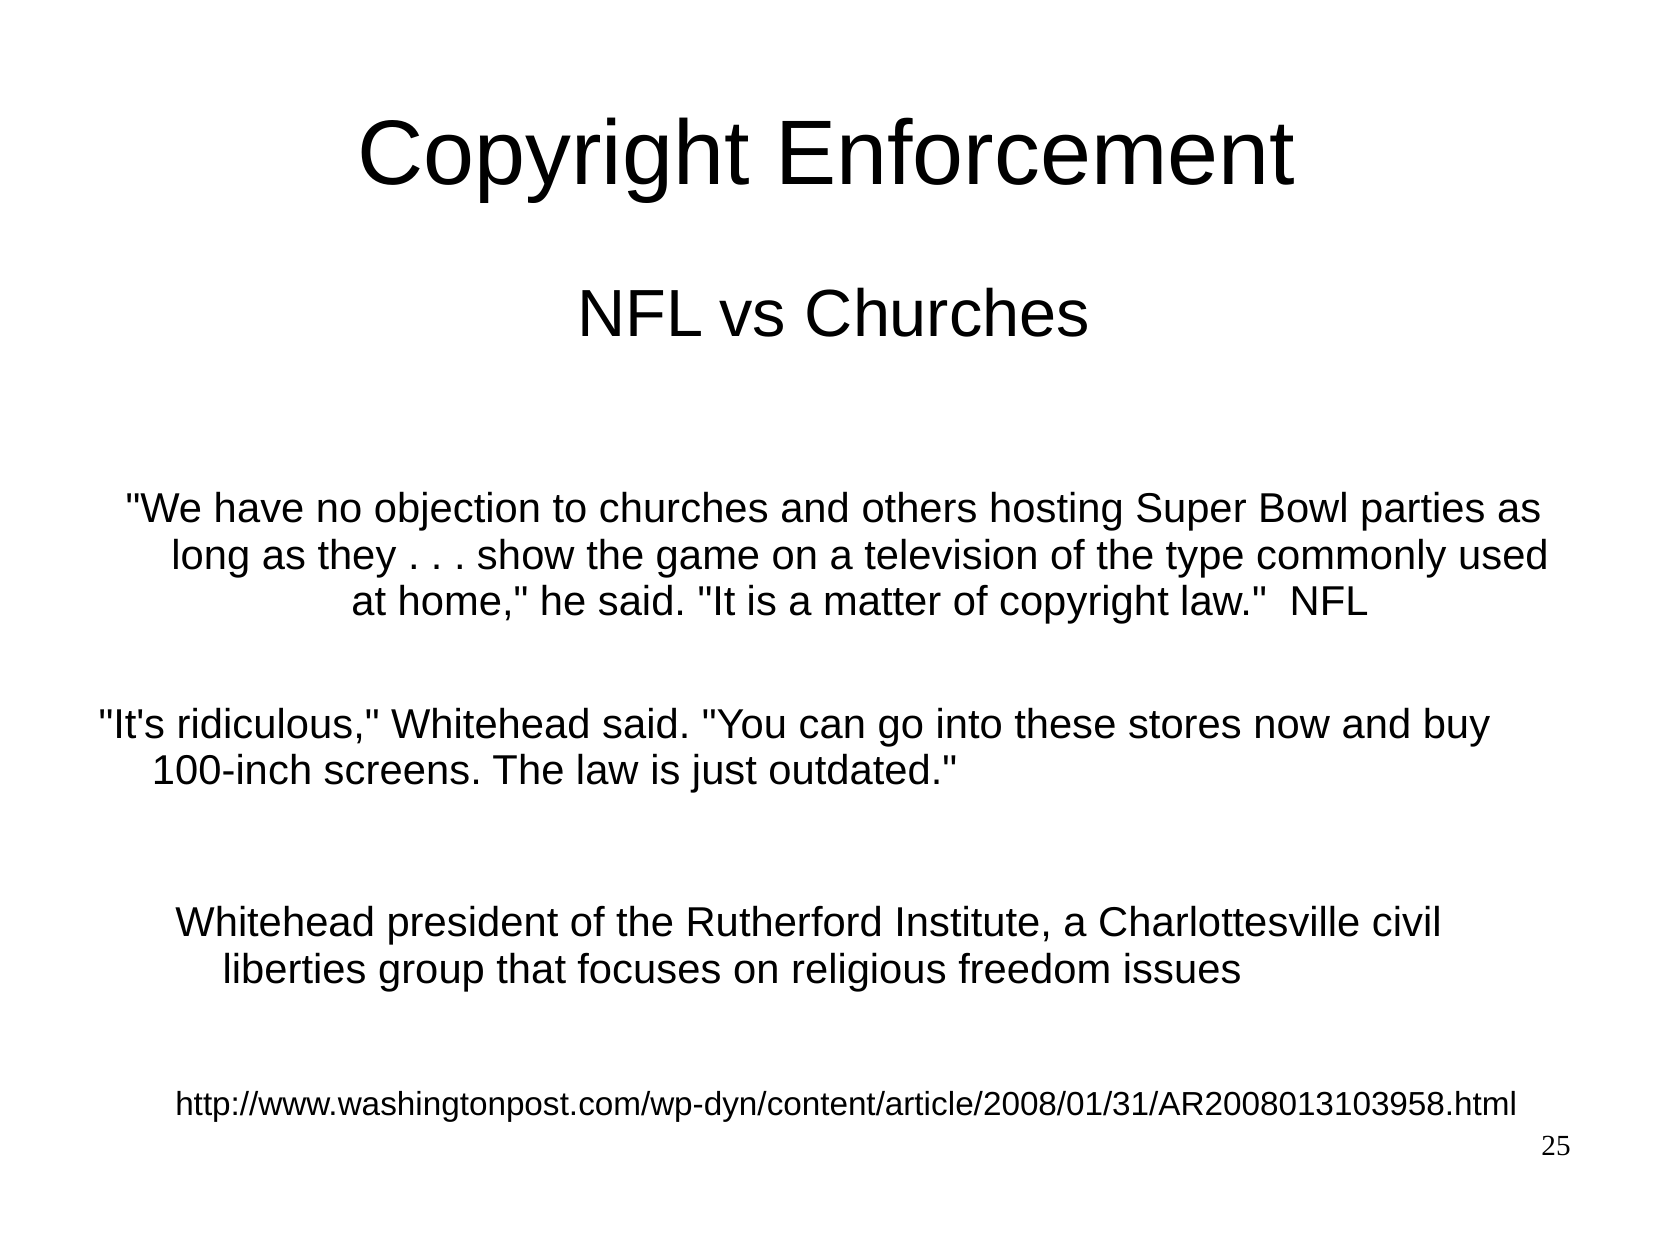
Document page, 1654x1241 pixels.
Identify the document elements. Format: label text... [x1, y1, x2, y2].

list NFL vs Churches "We have no objection to churches and others hosting Super Bowl parties as long as they . . . show the game on a television of the type commonly used at home," he said. "It is a matter of copyright law." NFL "It's ridiculous," Whitehead said. "You can go into these stores now and buy 100-inch screens. The law is just outdated." Whitehead president of the Rutherford Institute, a Charlottesville civil liberties group that focuses on religious freedom issues http://www.washingtonpost.com/wp-dyn/content/article/2008/01/31/AR2008013103958.html [80, 276, 1570, 1123]
title Copyright Enforcement [82, 56, 1571, 250]
